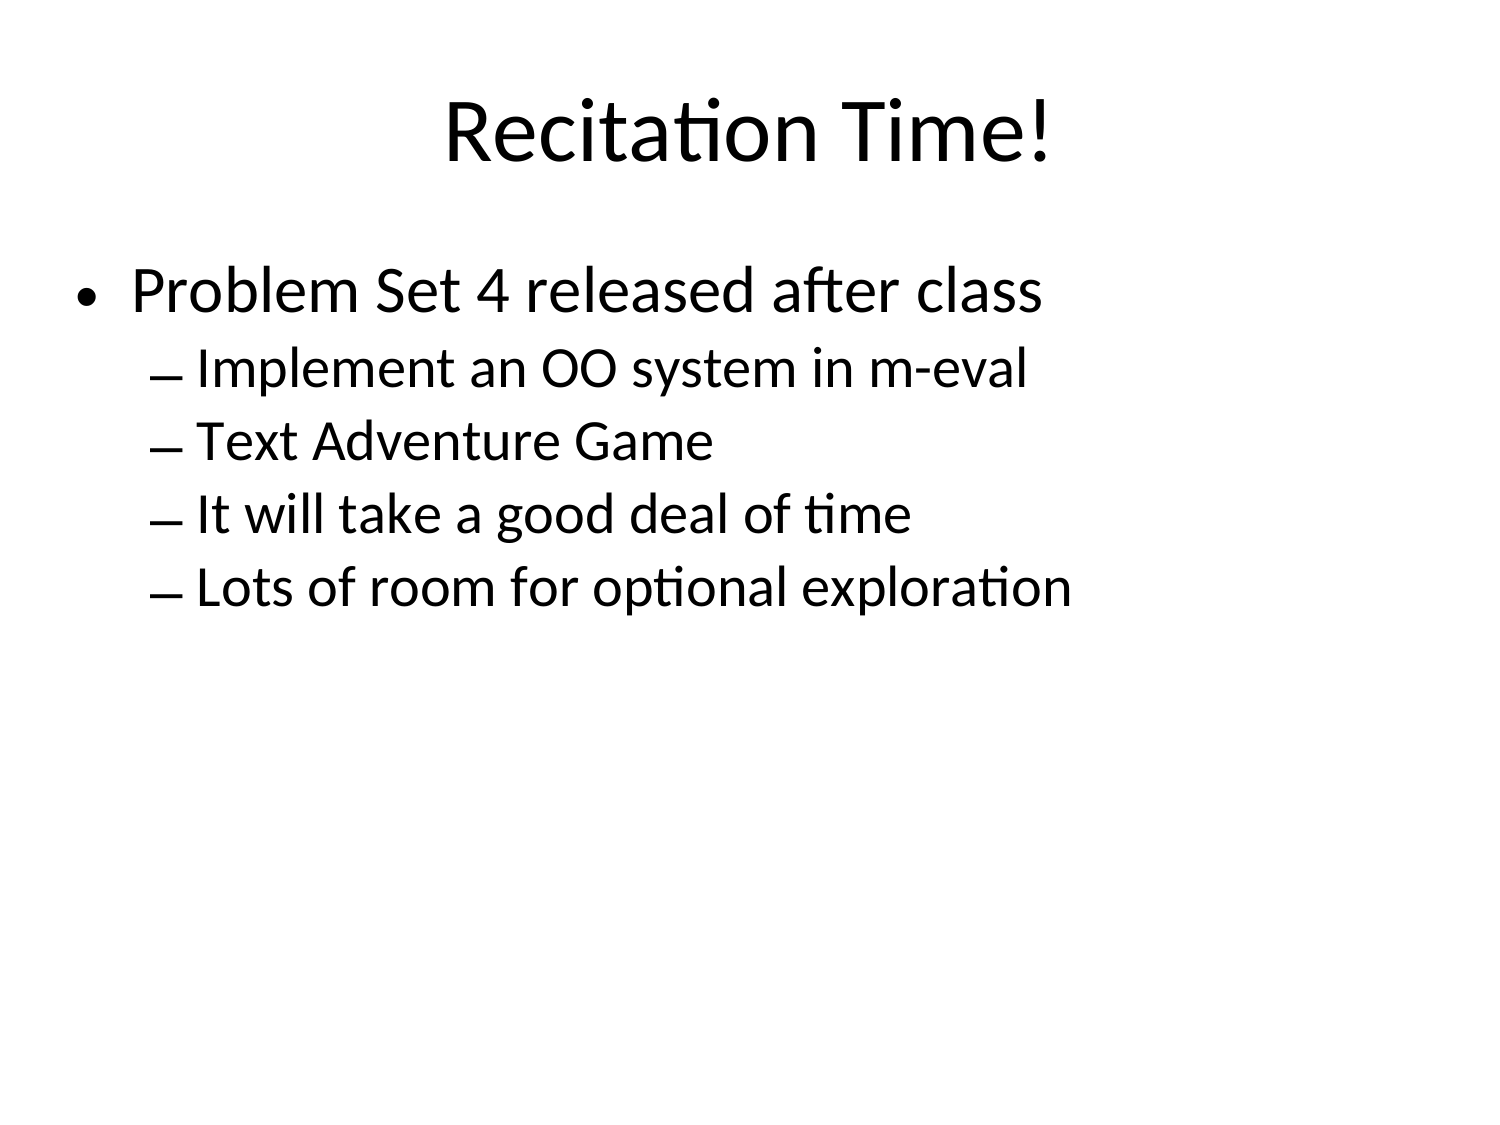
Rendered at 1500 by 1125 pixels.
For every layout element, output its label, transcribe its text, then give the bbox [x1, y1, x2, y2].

title Recitation Time! [75, 45, 1426, 233]
list Problem Set 4 released after class Implement an OO system in m-eval Text Adventure Game It will take a good deal of time Lots of room for optional exploration [75, 262, 1426, 916]
